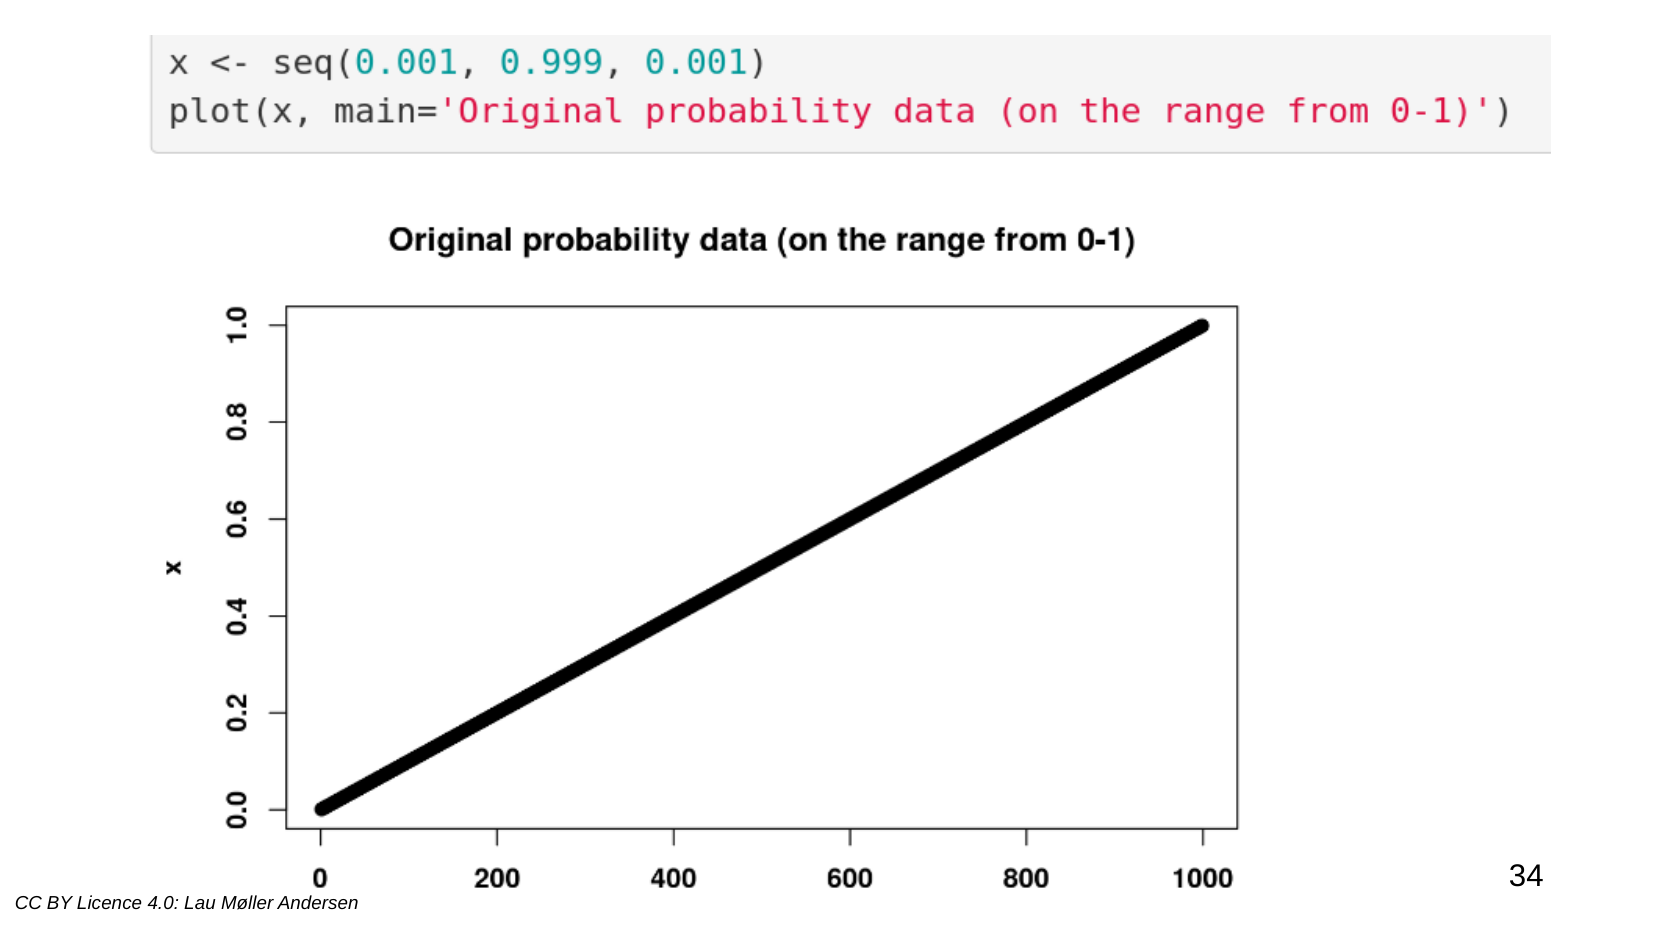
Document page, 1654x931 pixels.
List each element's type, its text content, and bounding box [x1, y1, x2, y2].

picture [112, 35, 1551, 902]
text_box <nummer> [1494, 850, 1654, 921]
text_box CC BY Licence 4.0: Lau Møller Andersen [0, 885, 388, 921]
